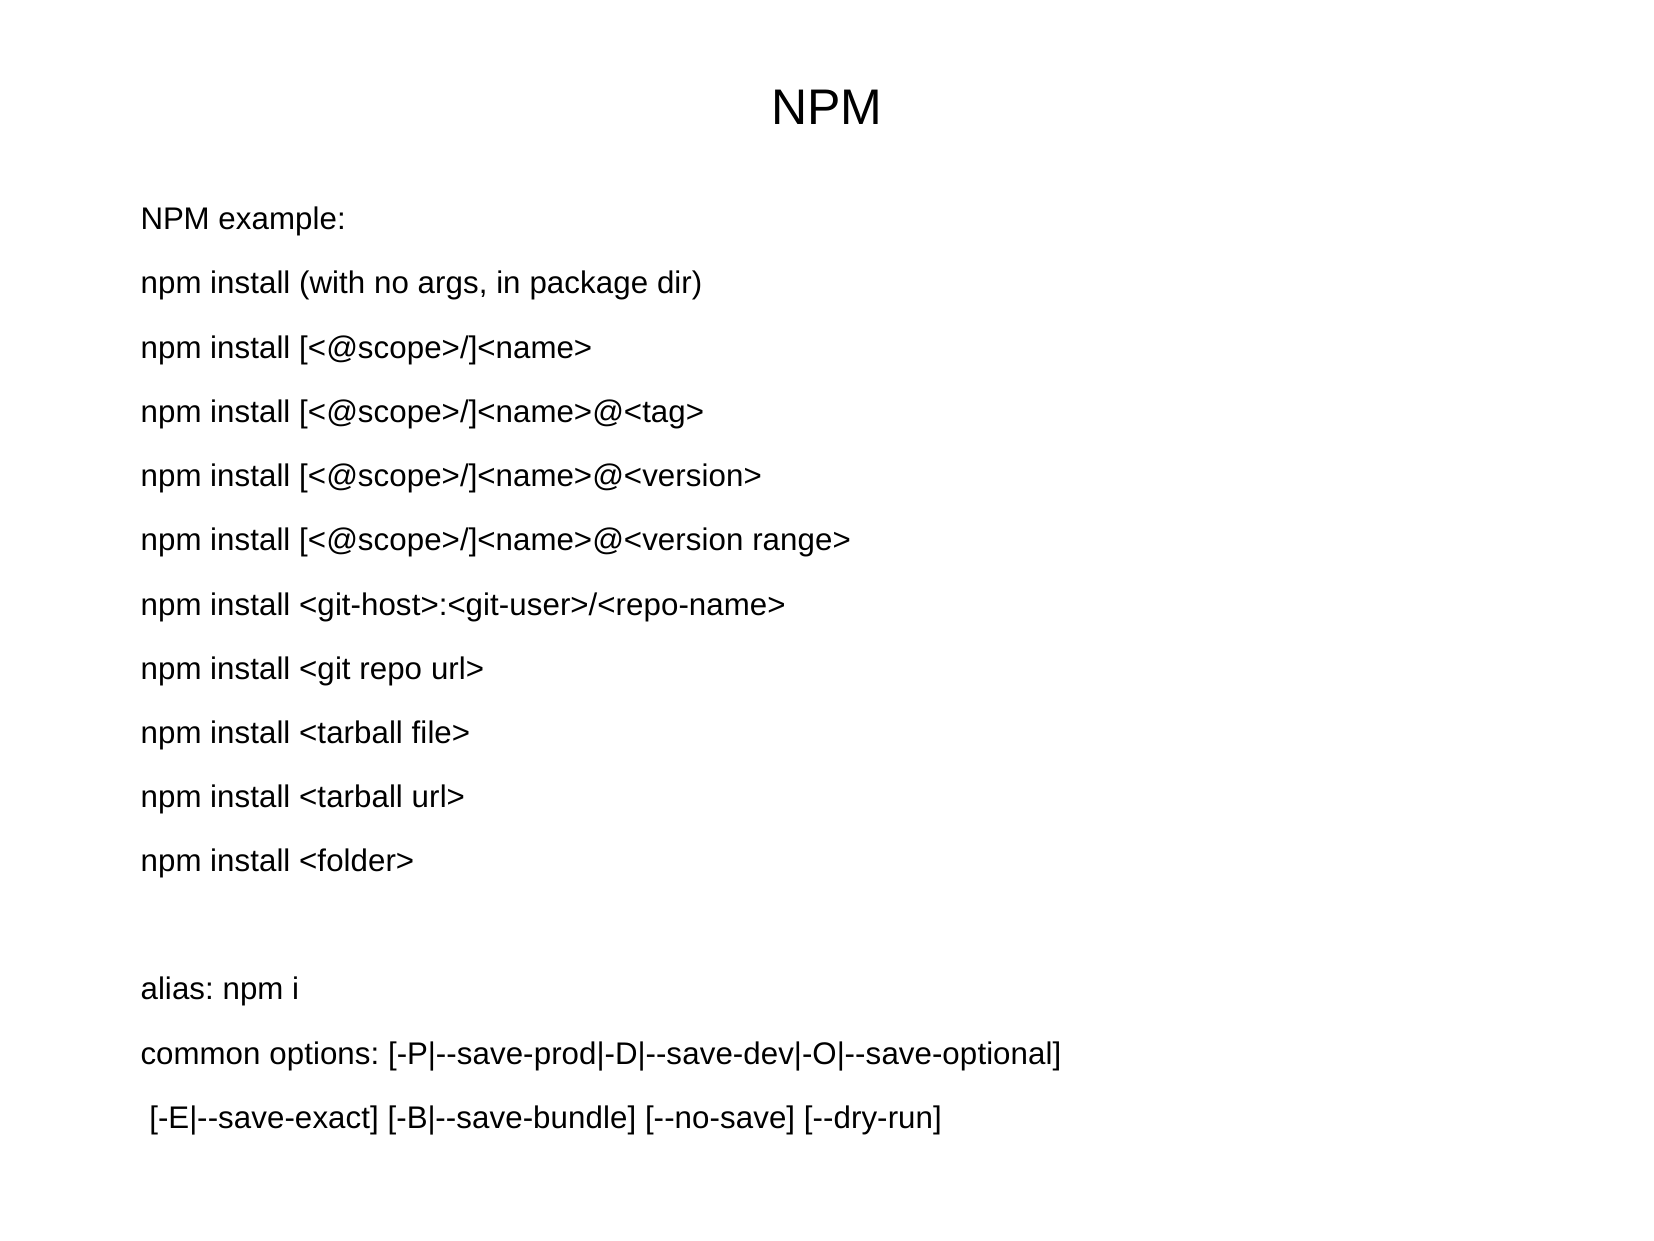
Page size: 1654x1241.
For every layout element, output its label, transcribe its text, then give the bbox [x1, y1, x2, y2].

list NPM example: npm install (with no args, in package dir) npm install [<@scope>/]<name> npm install [<@scope>/]<name>@<tag> npm install [<@scope>/]<name>@<version> npm install [<@scope>/]<name>@<version range> npm install <git-host>:<git-user>/<repo-name> npm install <git repo url> npm install <tarball file> npm install <tarball url> npm install <folder> alias: npm i common options: [-P|--save-prod|-D|--save-dev|-O|--save-optional] [-E|--save-exact] [-B|--save-bundle] [--no-save] [--dry-run] [69, 201, 1558, 1201]
title NPM [82, 49, 1571, 166]
